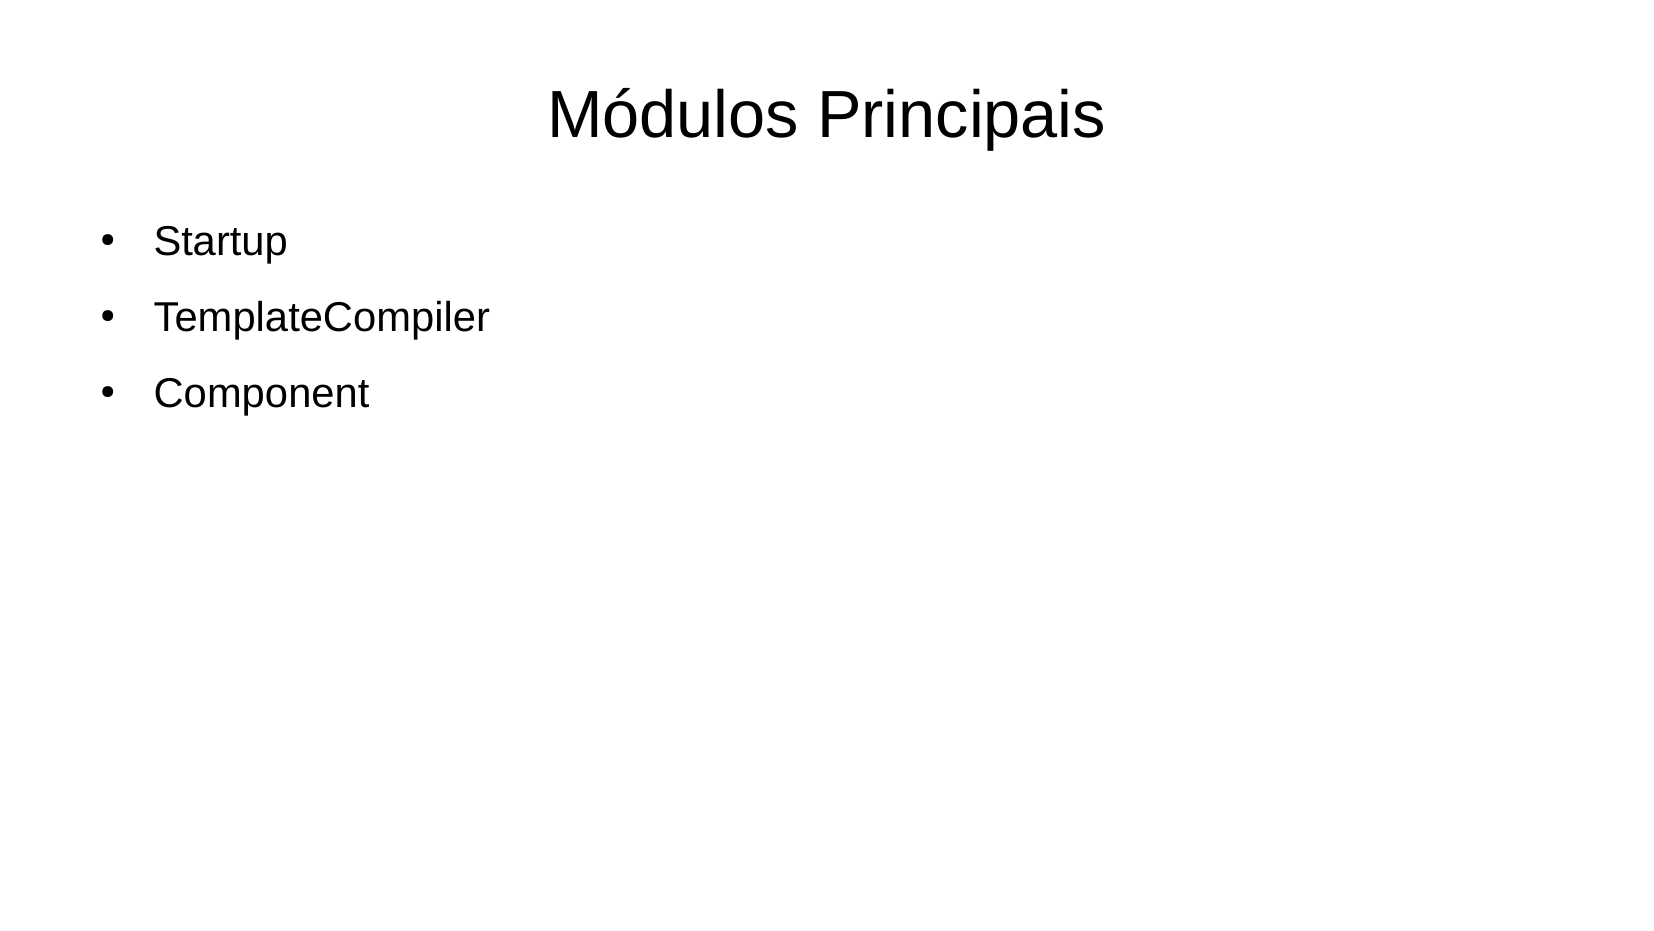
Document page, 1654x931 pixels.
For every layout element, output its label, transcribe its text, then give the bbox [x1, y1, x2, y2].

list Startup TemplateCompiler Component [82, 217, 1571, 758]
title Módulos Principais [82, 37, 1571, 193]
